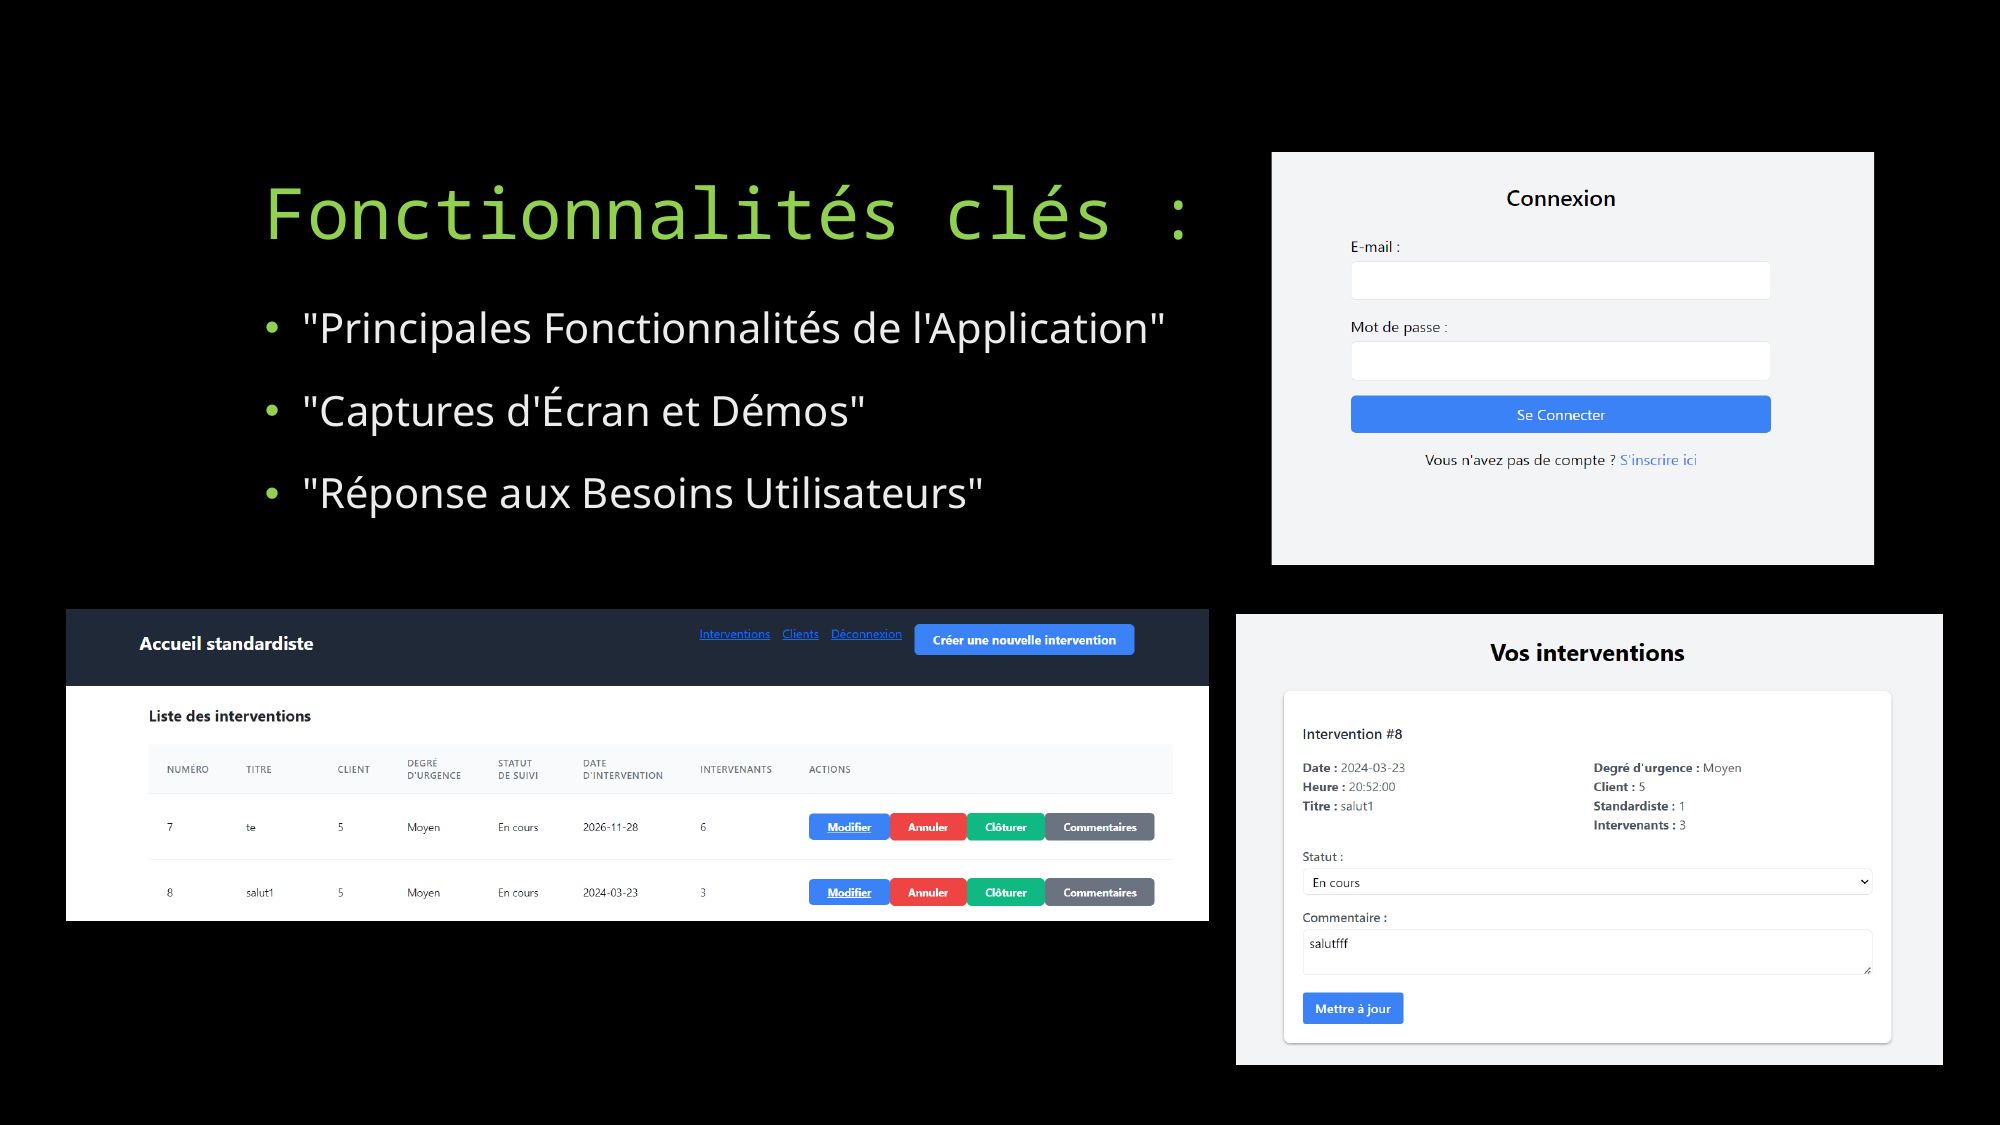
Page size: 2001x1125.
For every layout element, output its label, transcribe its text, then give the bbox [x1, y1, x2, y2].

picture [1236, 614, 1943, 1065]
picture [1271, 152, 1875, 565]
title Fonctionnalités clés : [249, 75, 1750, 263]
list "Principales Fonctionnalités de l'Application" "Captures d'Écran et Démos" "Réponse aux Besoins Utilisateurs" [249, 299, 1750, 1000]
picture [66, 609, 1209, 921]
